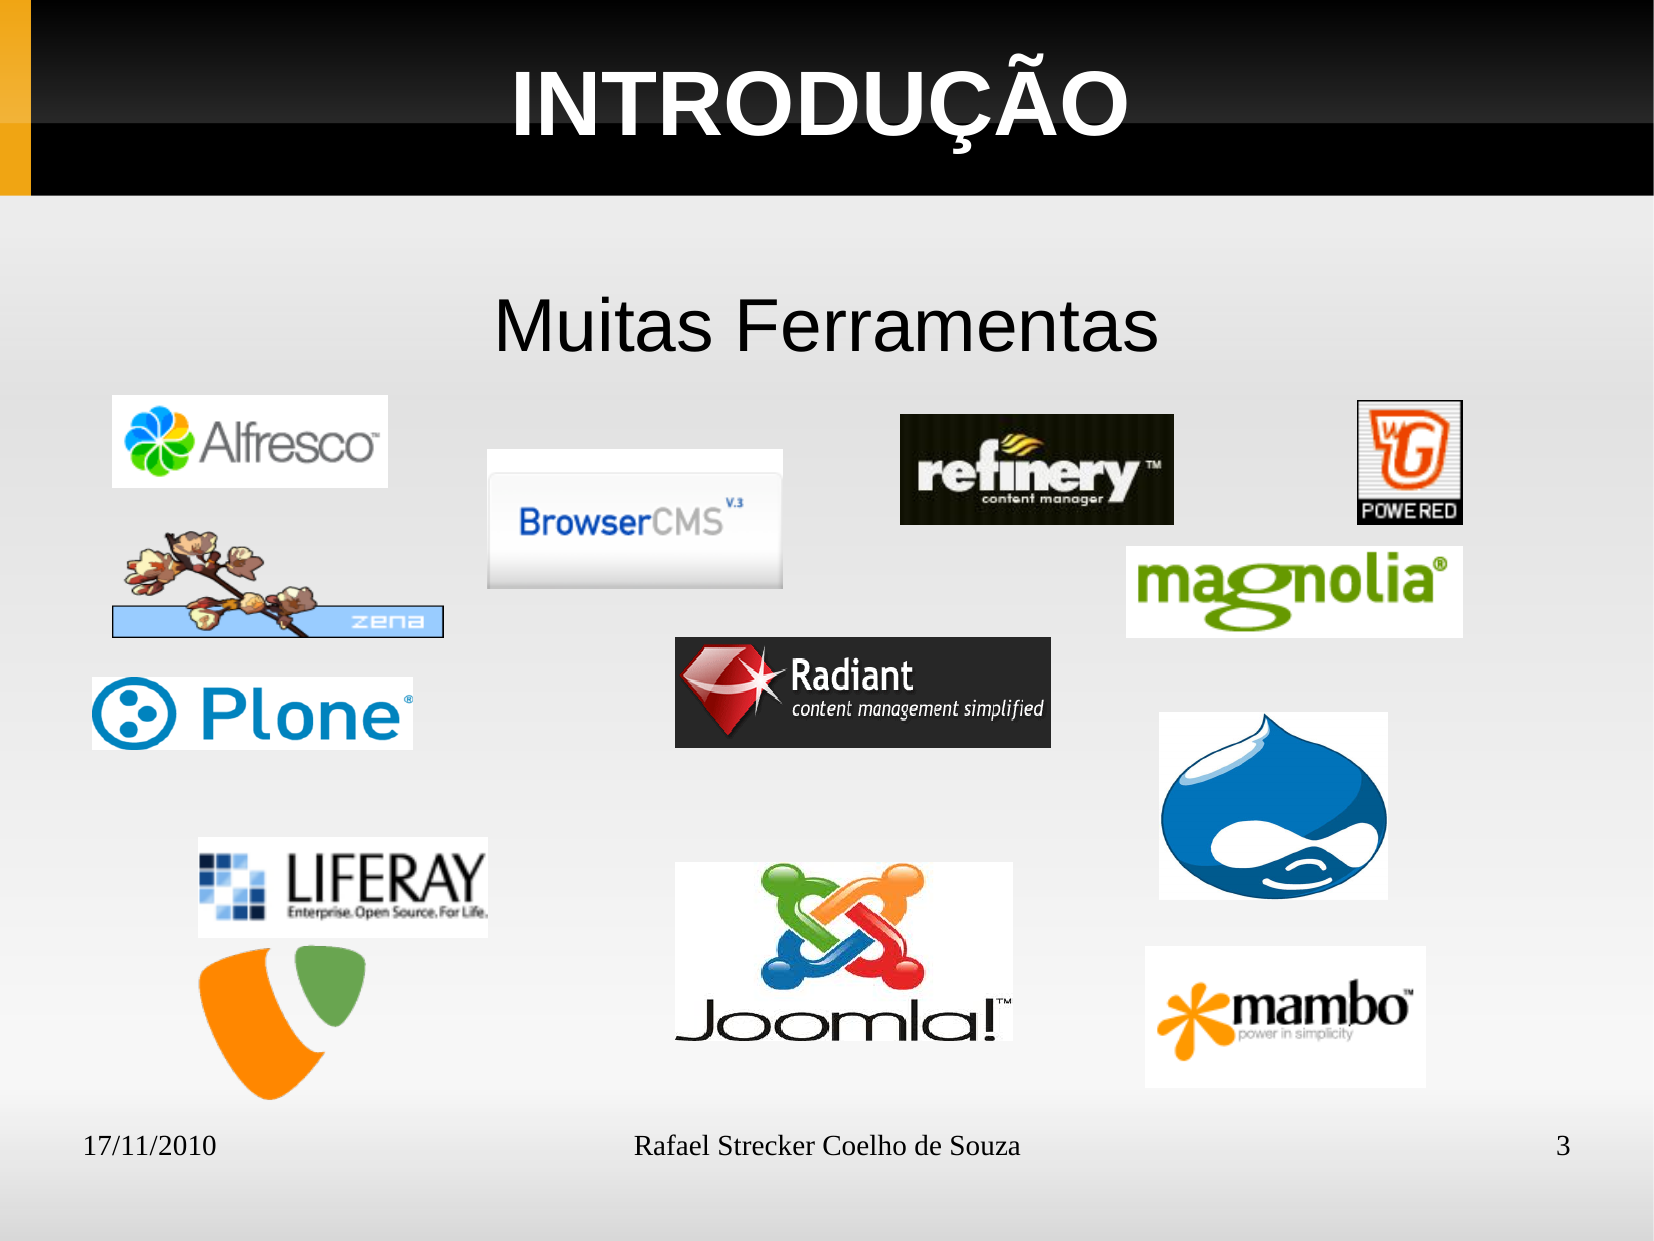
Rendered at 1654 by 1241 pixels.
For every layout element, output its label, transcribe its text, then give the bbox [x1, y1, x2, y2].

title INTRODUÇÃO [76, 7, 1565, 200]
subtitle Muitas Ferramentas [82, 283, 1571, 1116]
picture [0, 0, 1654, 1241]
